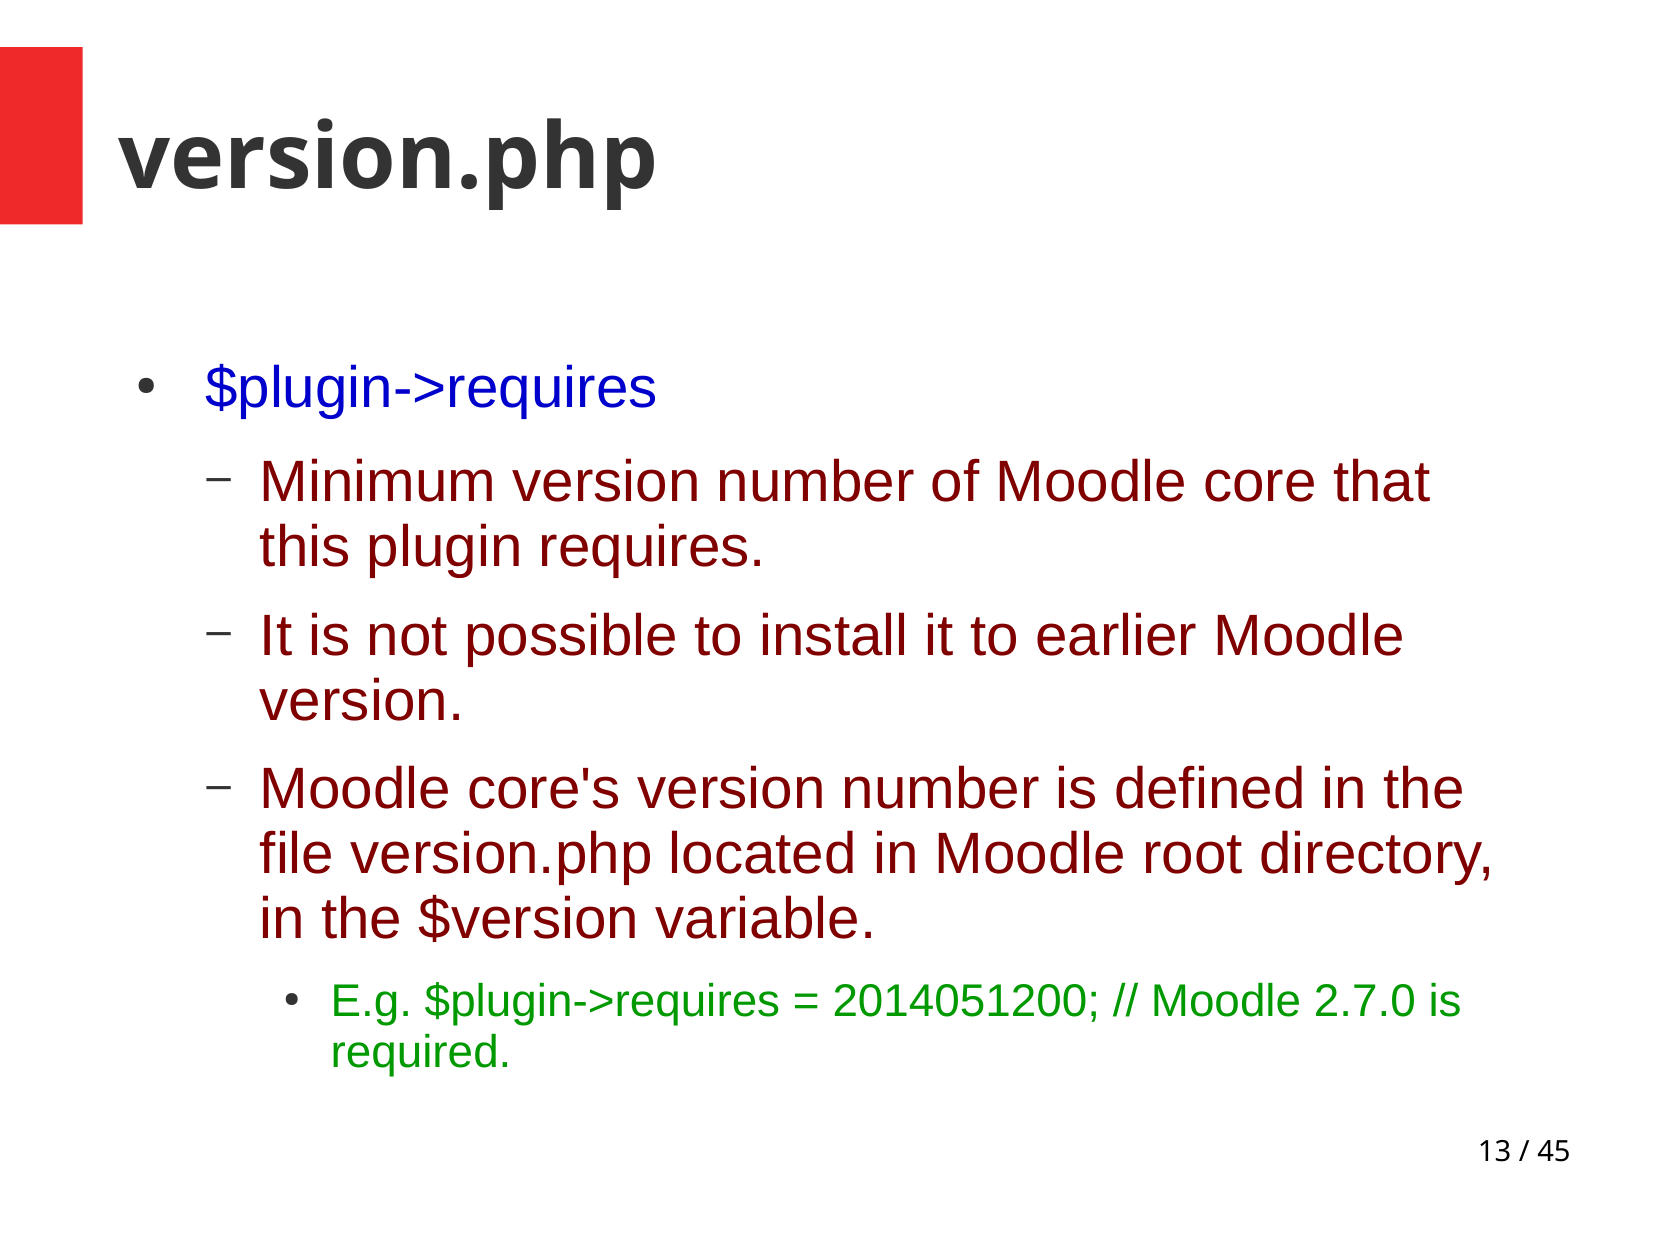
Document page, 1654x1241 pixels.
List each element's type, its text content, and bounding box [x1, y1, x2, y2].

list $plugin->requires Minimum version number of Moodle core that this plugin requires. It is not possible to install it to earlier Moodle version. Moodle core's version number is defined in the file version.php located in Moodle root directory, in the $version variable. E.g. $plugin->requires = 2014051200; // Moodle 2.7.0 is required. [118, 354, 1536, 1074]
title version.php [118, 49, 1571, 257]
